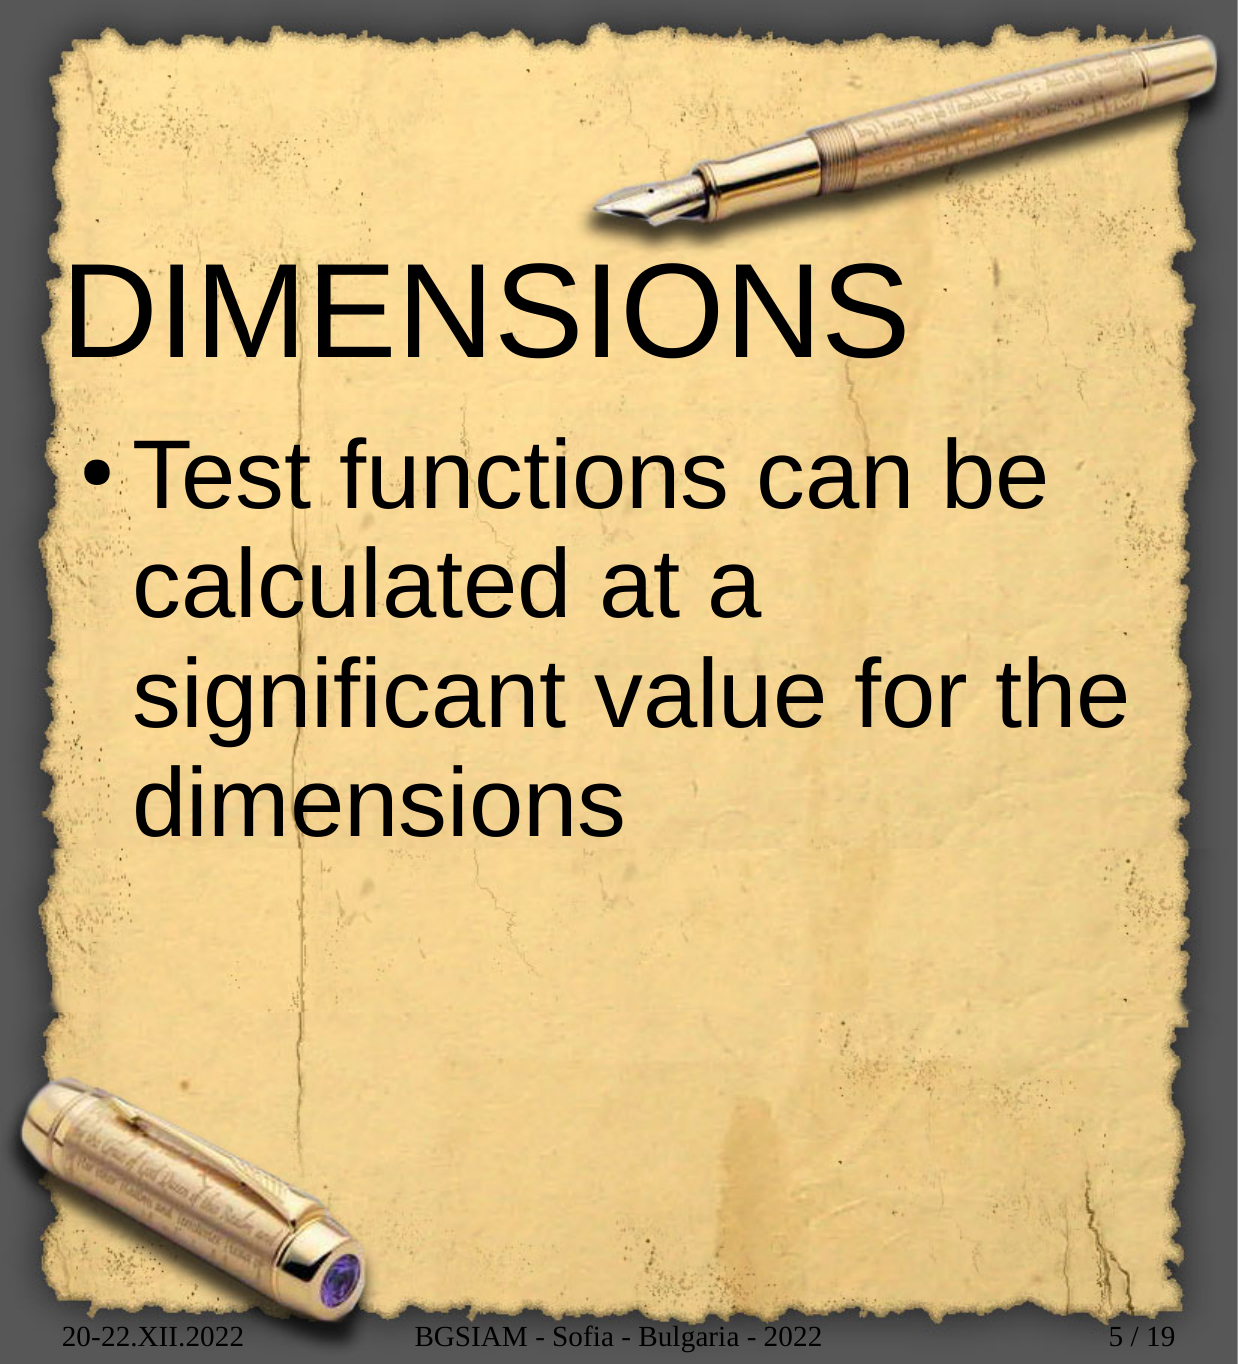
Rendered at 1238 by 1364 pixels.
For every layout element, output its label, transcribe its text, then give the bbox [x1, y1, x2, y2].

list Test functions can be calculated at a significant value for the dimensions [61, 420, 1176, 1110]
title Dimensions [61, 236, 1176, 387]
picture [0, 0, 1238, 1364]
